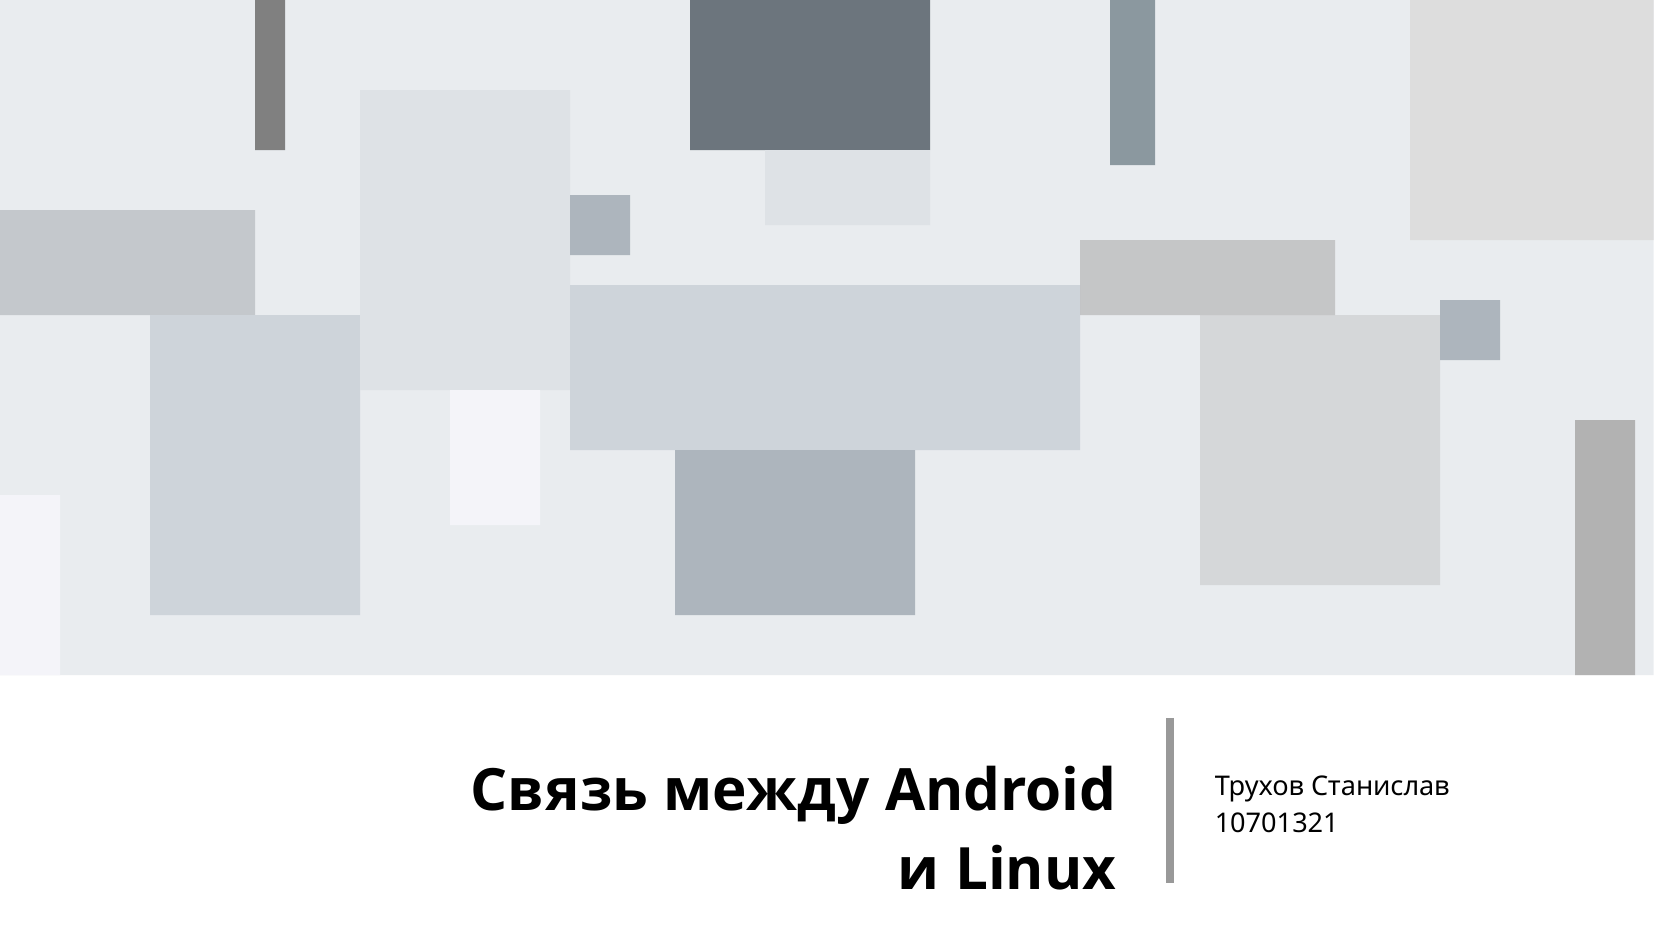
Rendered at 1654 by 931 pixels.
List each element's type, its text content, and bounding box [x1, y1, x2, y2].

text_box Трухов Станислав 10701321 [1200, 759, 1591, 841]
text_box Связь между Android и Linux [442, 740, 1131, 931]
